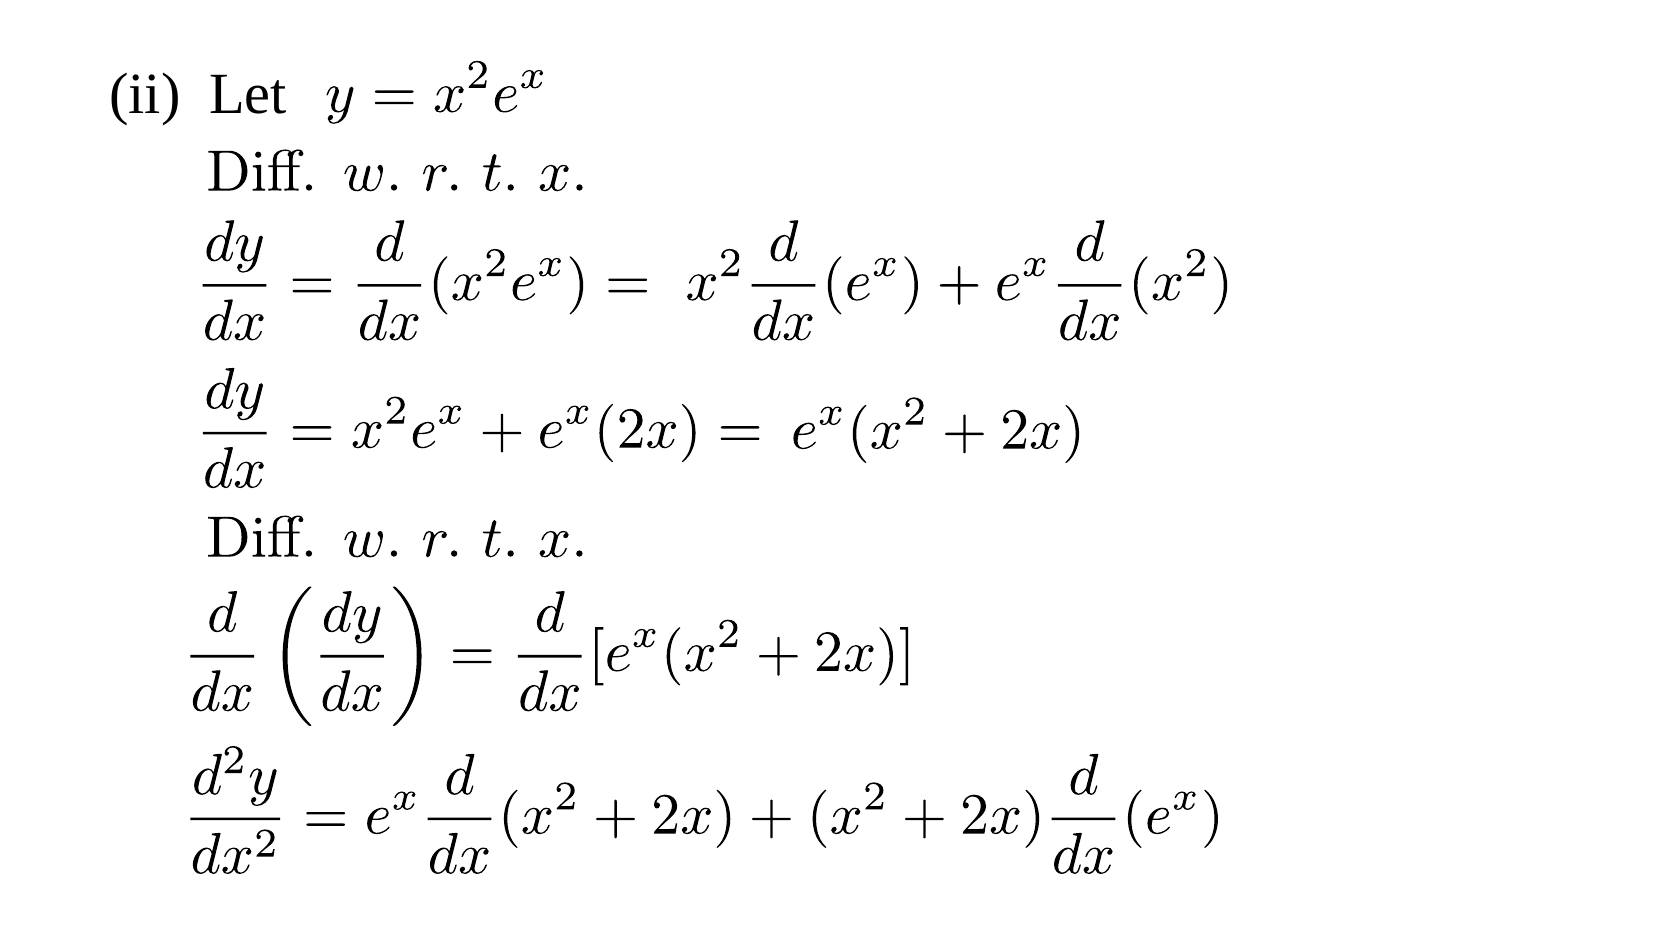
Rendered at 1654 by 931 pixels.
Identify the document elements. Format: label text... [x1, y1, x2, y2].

text_box [326, 60, 544, 124]
text_box [208, 515, 583, 558]
text_box [190, 586, 909, 727]
text_box [190, 745, 1218, 874]
text_box [202, 220, 648, 341]
text_box [687, 220, 1228, 341]
text_box [202, 367, 760, 489]
title (ii) Let [35, 31, 1619, 898]
text_box [793, 397, 1080, 464]
text_box [208, 149, 583, 192]
